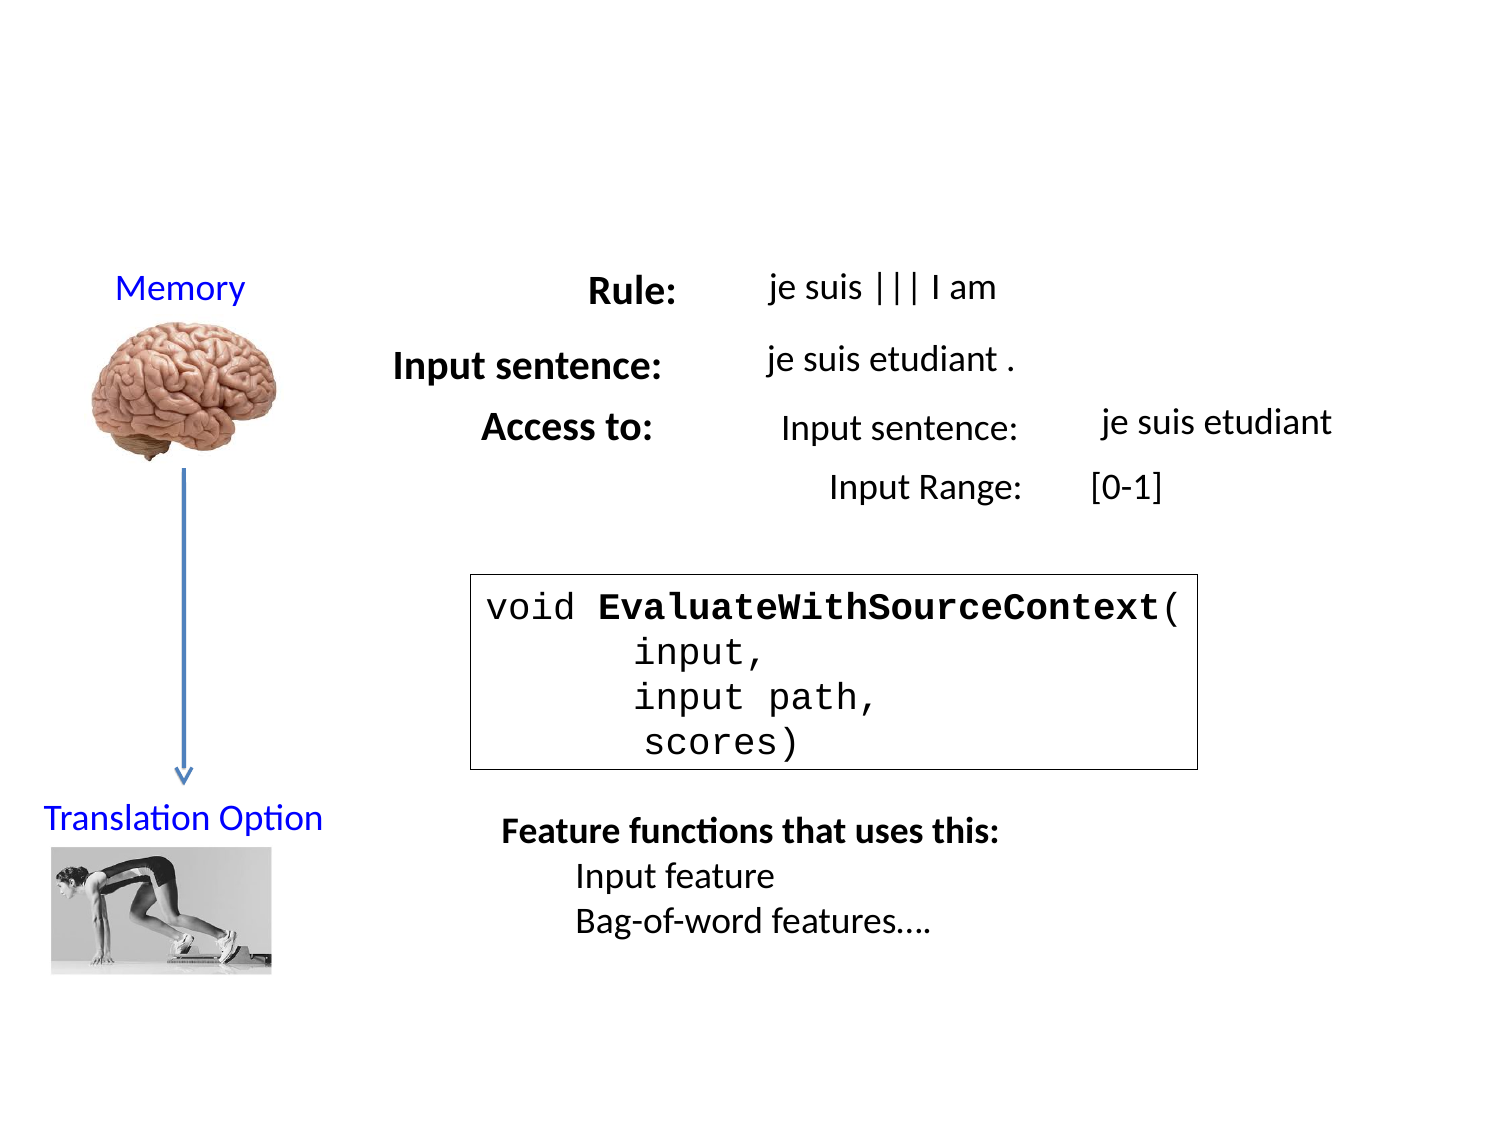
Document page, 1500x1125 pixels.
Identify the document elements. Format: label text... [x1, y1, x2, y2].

text_box [0-1] [1075, 454, 1178, 515]
text_box je suis etudiant [1086, 389, 1348, 450]
picture [49, 846, 273, 976]
text_box Input sentence: [377, 330, 678, 396]
text_box je suis ||| I am [754, 254, 1013, 315]
text_box Translation Option [28, 785, 339, 846]
text_box Memory [100, 255, 261, 316]
picture [84, 314, 284, 468]
text_box Rule: [573, 255, 910, 321]
text_box Feature functions that uses this: Input feature Bag-of-word features…. [486, 798, 1016, 949]
text_box void EvaluateWithSourceContext( input, input path, scores) [470, 574, 1198, 770]
text_box Input sentence: [768, 395, 1034, 456]
text_box Input Range: [814, 454, 1038, 515]
text_box Access to: [466, 391, 768, 457]
text_box je suis etudiant . [752, 326, 1032, 387]
